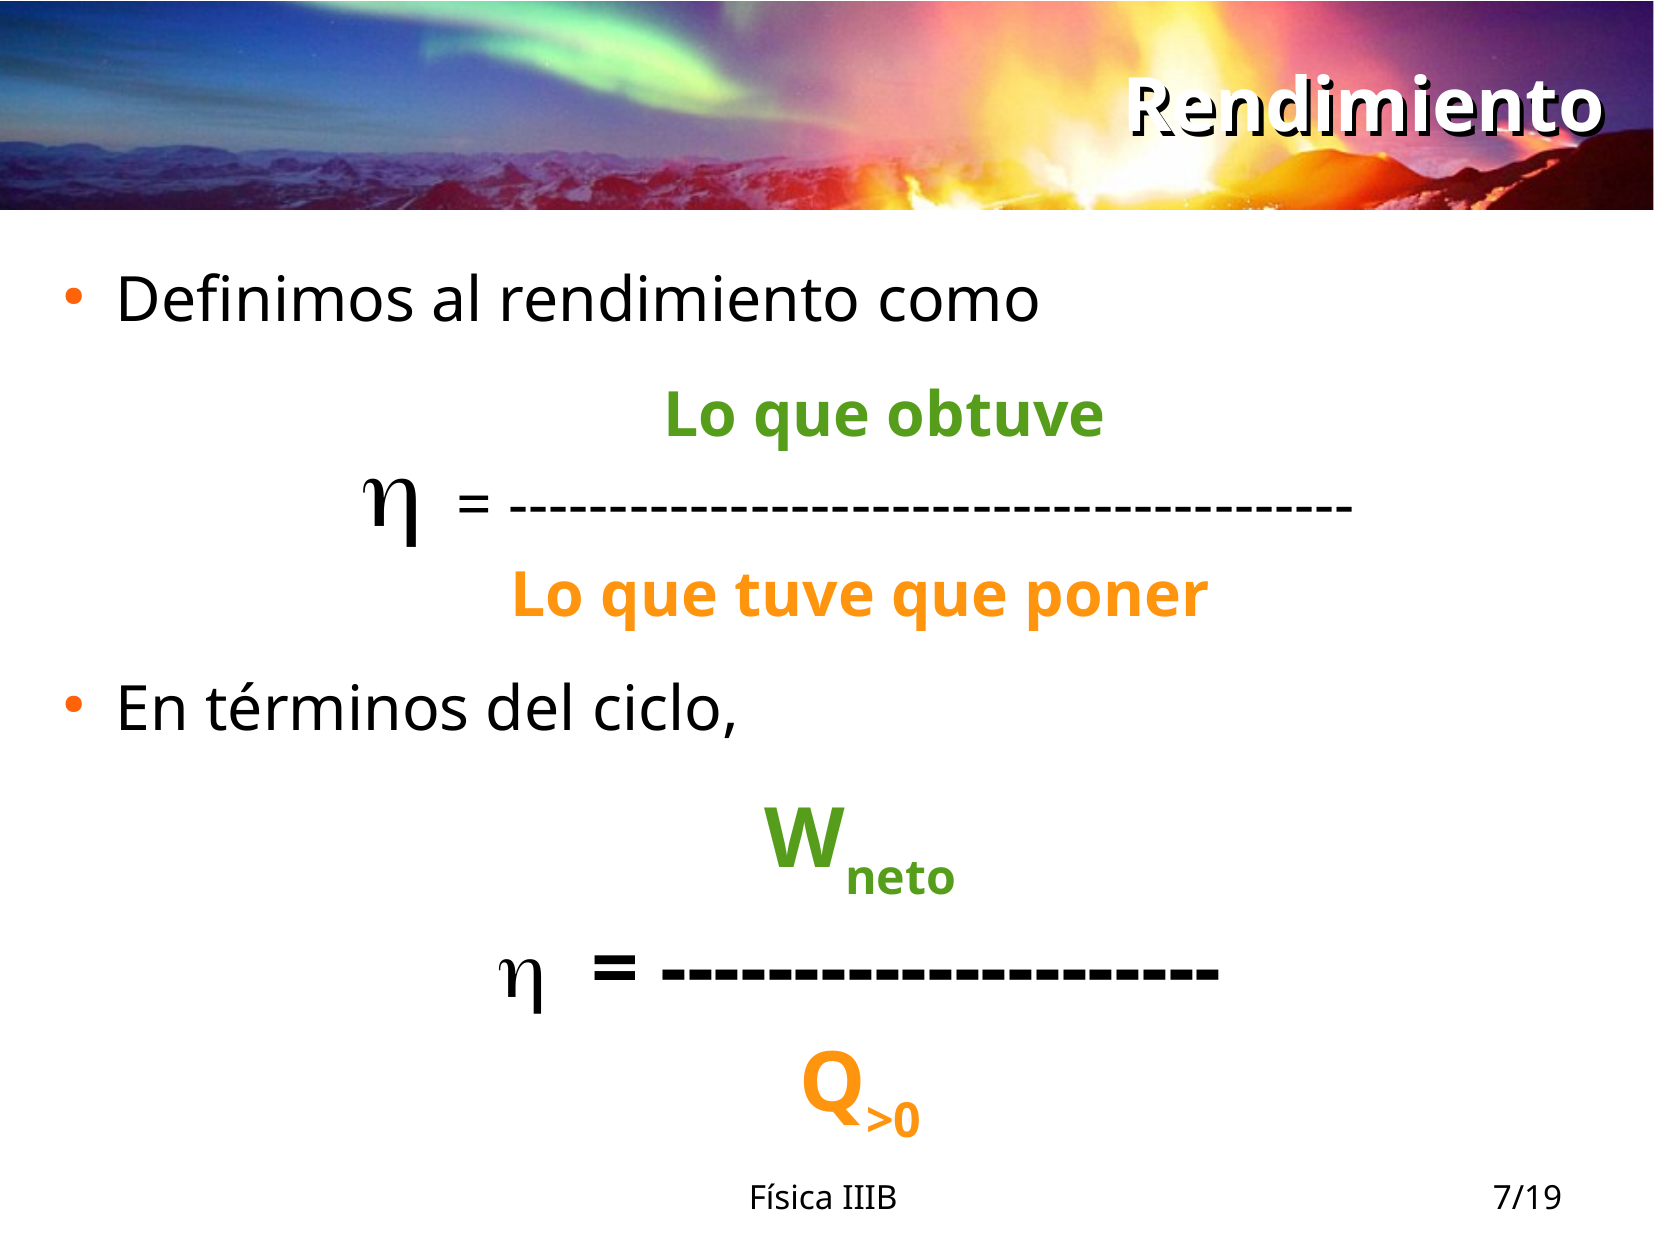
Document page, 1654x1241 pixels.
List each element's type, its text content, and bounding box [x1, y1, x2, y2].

list Definimos al rendimiento como Lo que obtuve h = ------------------------------------------ Lo que tuve que poner En términos del ciclo, Wneto h = --------------------- Q>0 [45, 255, 1606, 1156]
title Rendimiento [45, 15, 1606, 191]
picture [0, 1, 1654, 210]
